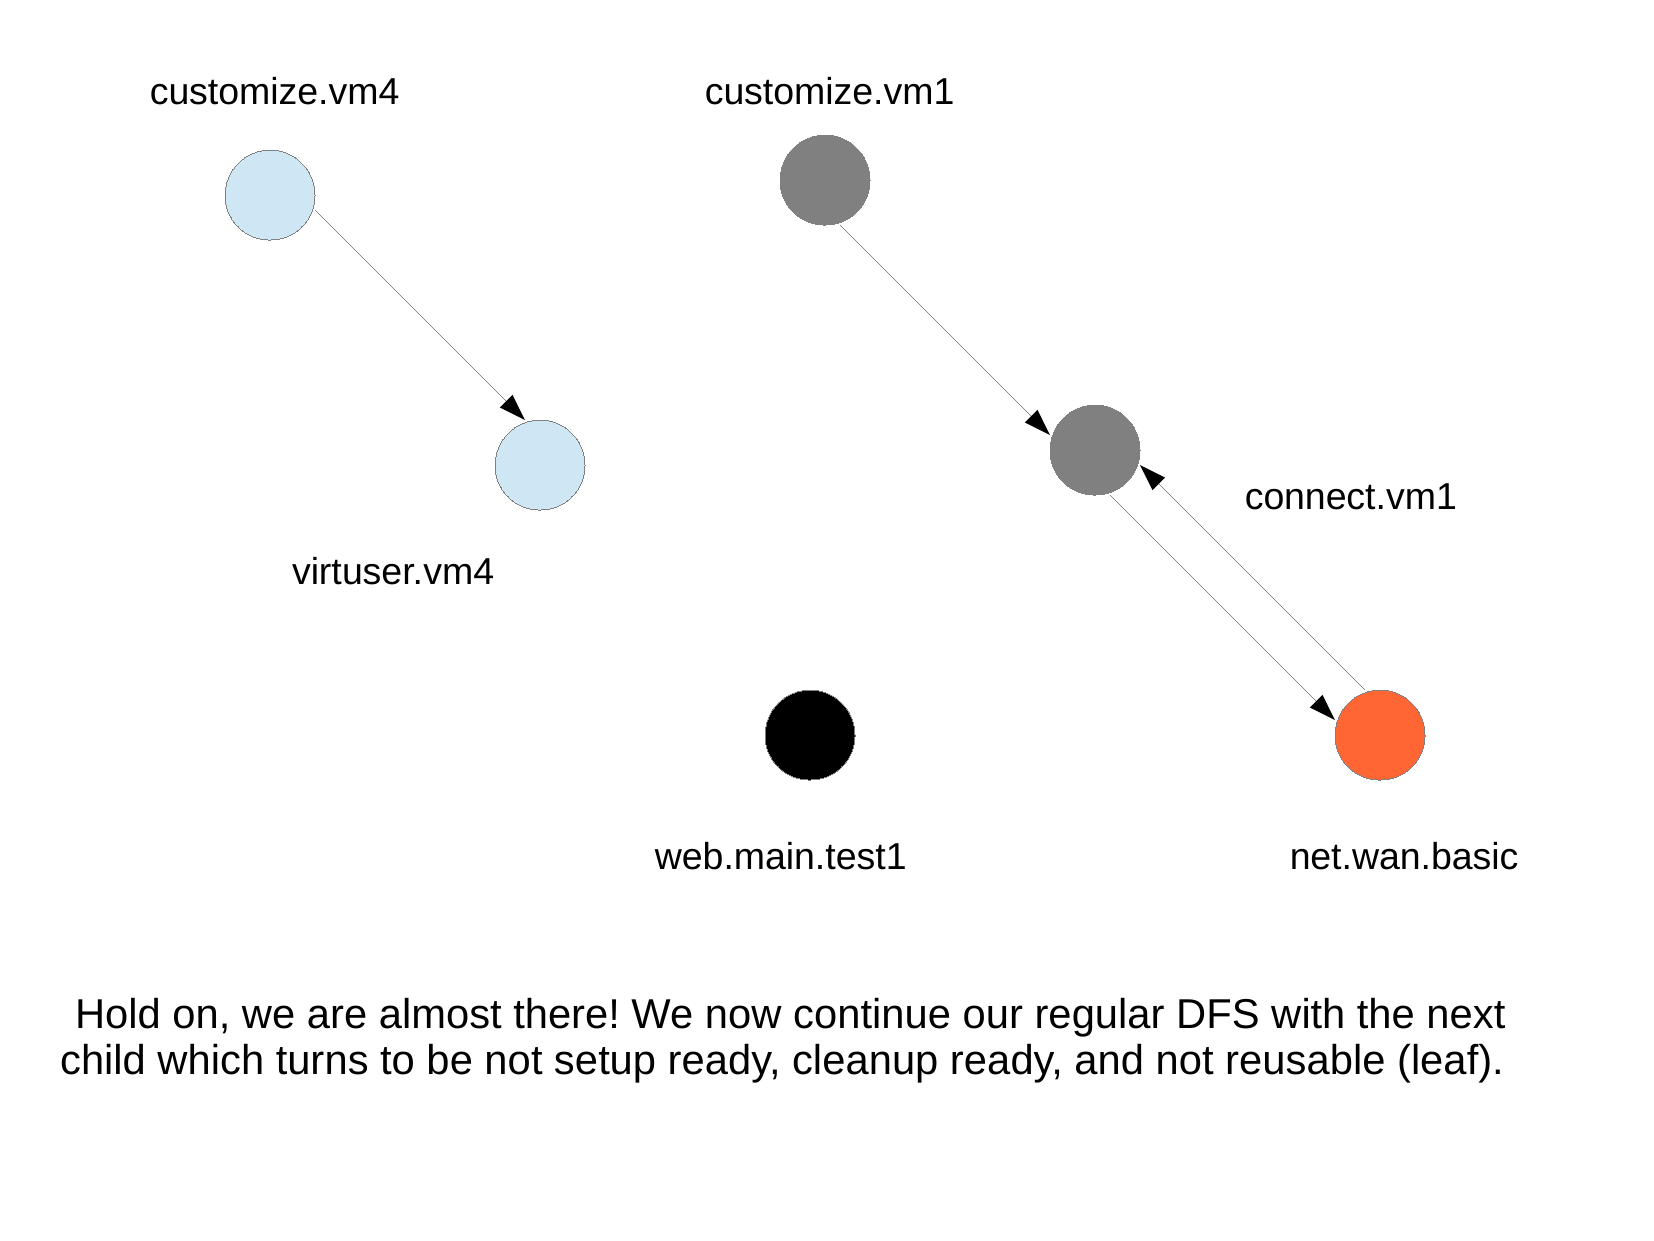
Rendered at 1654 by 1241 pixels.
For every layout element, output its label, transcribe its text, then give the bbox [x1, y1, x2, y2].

text_box customize.vm4 [135, 63, 456, 121]
text_box web.main.test1 [640, 828, 958, 886]
text_box [780, 135, 871, 226]
text_box [1050, 405, 1141, 496]
text_box customize.vm1 [690, 63, 1011, 121]
text_box net.wan.basic [1275, 828, 1580, 886]
text_box [1335, 690, 1426, 781]
text_box [225, 150, 316, 241]
text_box [495, 420, 586, 511]
text_box connect.vm1 [1230, 468, 1545, 526]
text_box Hold on, we are almost there! We now continue our regular DFS with the next child which turns to be not setup ready, cleanup ready, and not reusable (leaf). [60, 940, 1591, 1171]
text_box [765, 690, 856, 781]
text_box virtuser.vm4 [277, 543, 541, 601]
